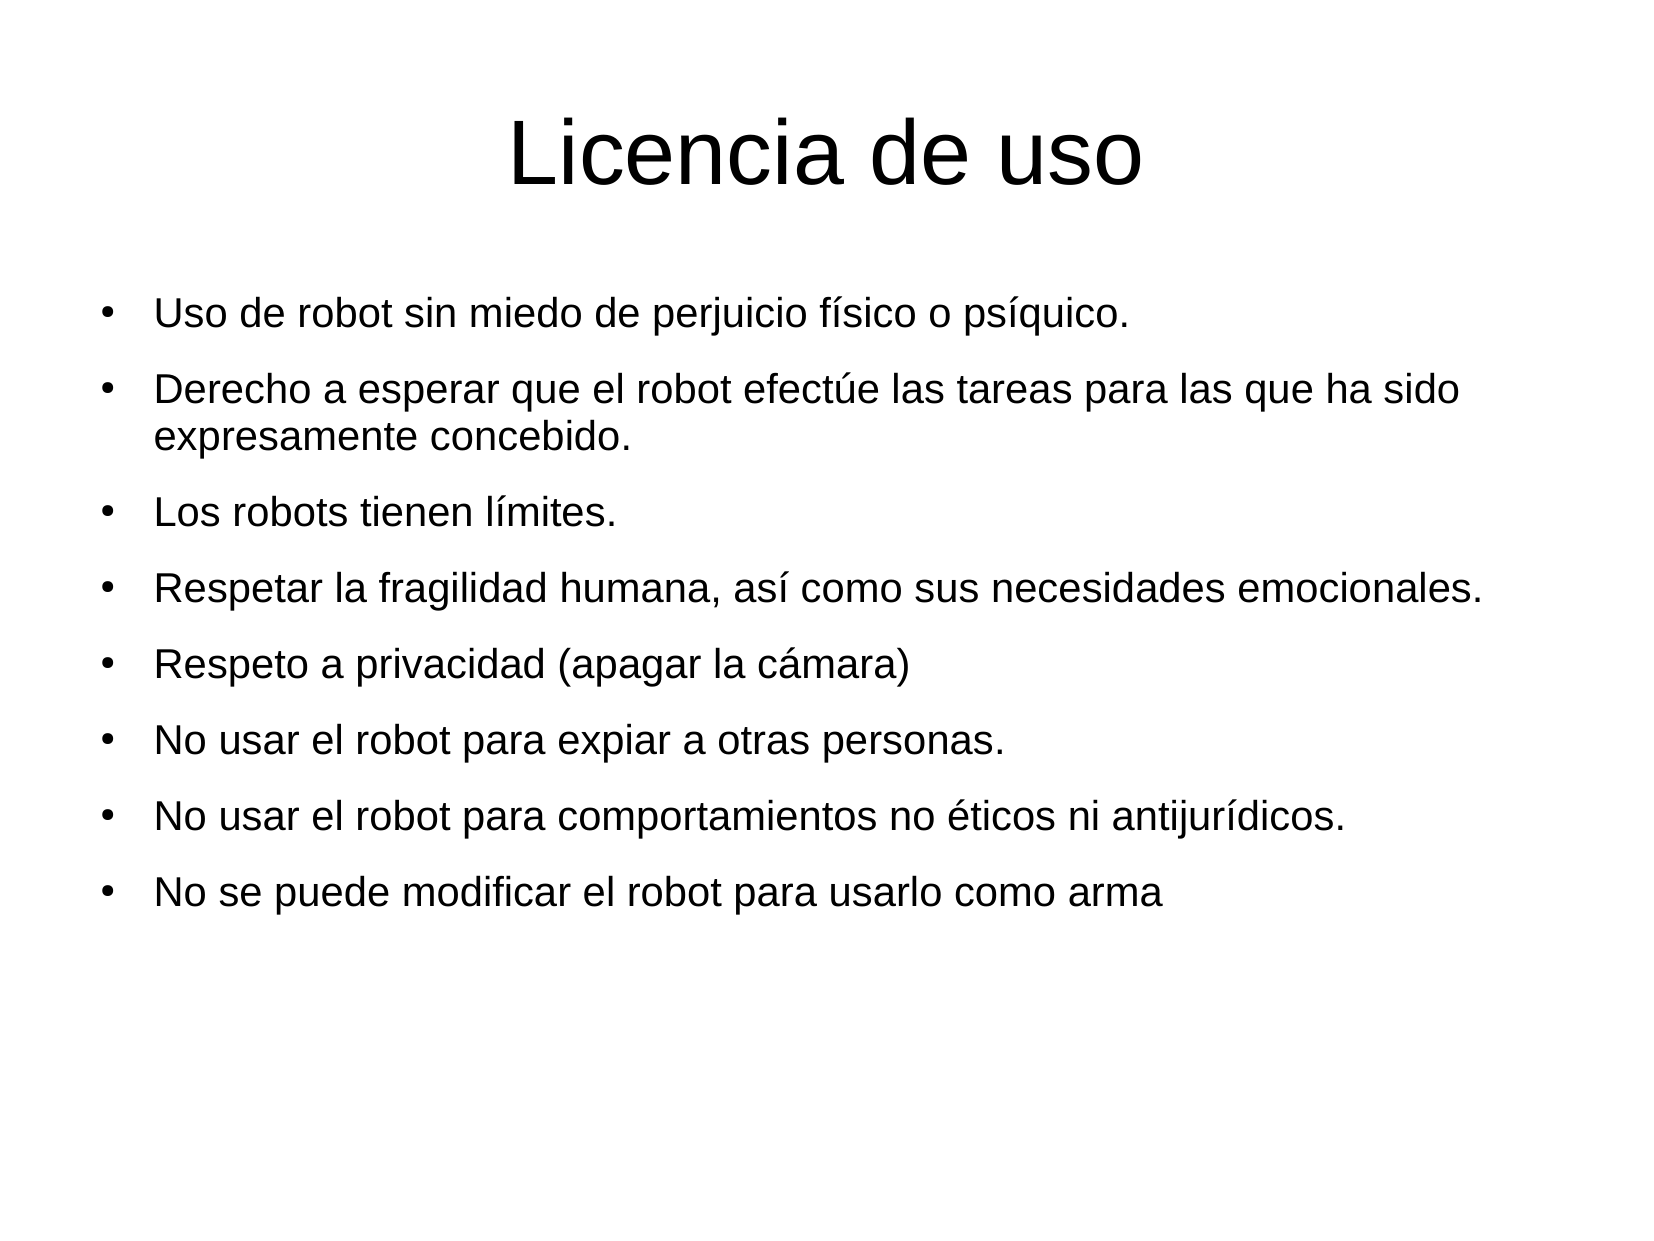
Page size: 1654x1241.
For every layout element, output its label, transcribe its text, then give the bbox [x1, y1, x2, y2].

title Licencia de uso [82, 49, 1571, 257]
list Uso de robot sin miedo de perjuicio físico o psíquico. Derecho a esperar que el robot efectúe las tareas para las que ha sido expresamente concebido. Los robots tienen límites. Respetar la fragilidad humana, así como sus necesidades emocionales. Respeto a privacidad (apagar la cámara) No usar el robot para expiar a otras personas. No usar el robot para comportamientos no éticos ni antijurídicos. No se puede modificar el robot para usarlo como arma [82, 290, 1571, 1010]
